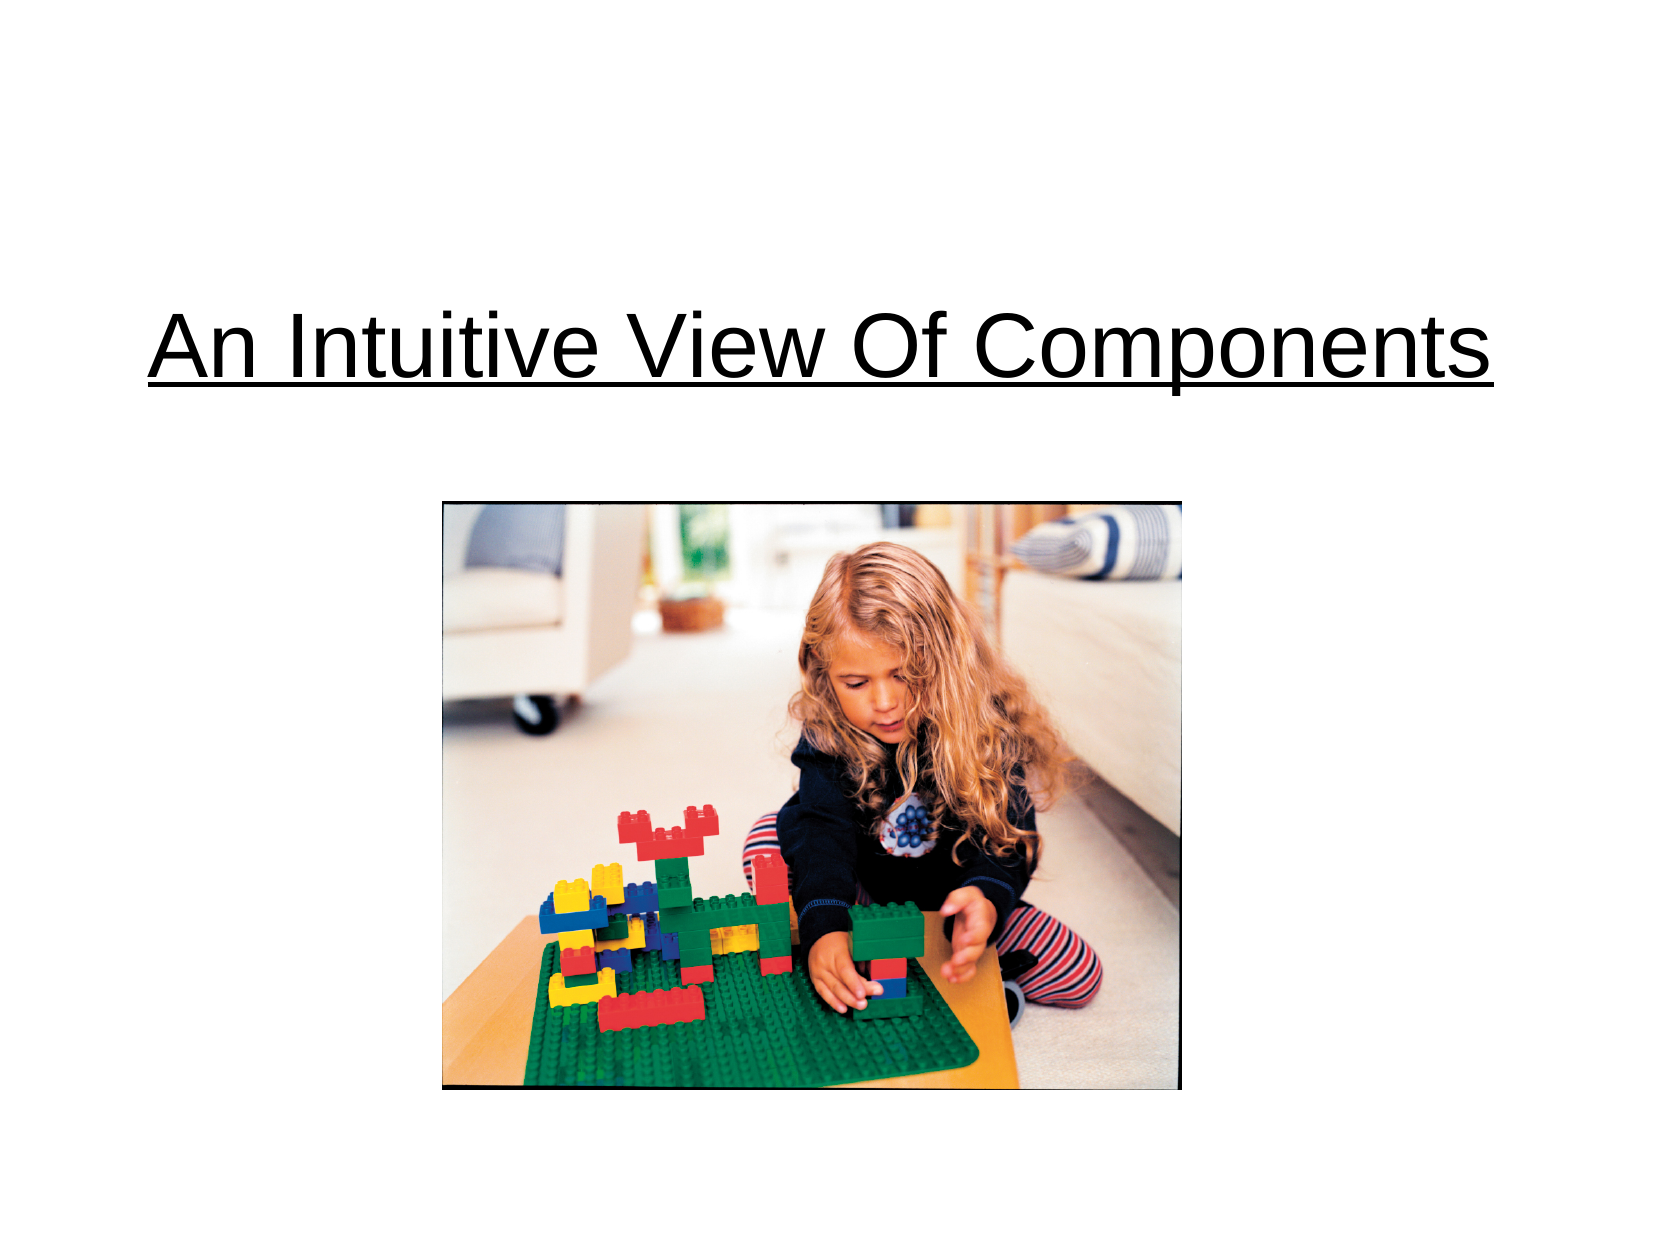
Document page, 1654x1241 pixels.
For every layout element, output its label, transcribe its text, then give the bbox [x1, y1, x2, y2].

title An Intuitive View Of Components [76, 241, 1565, 449]
picture [442, 501, 1182, 1090]
